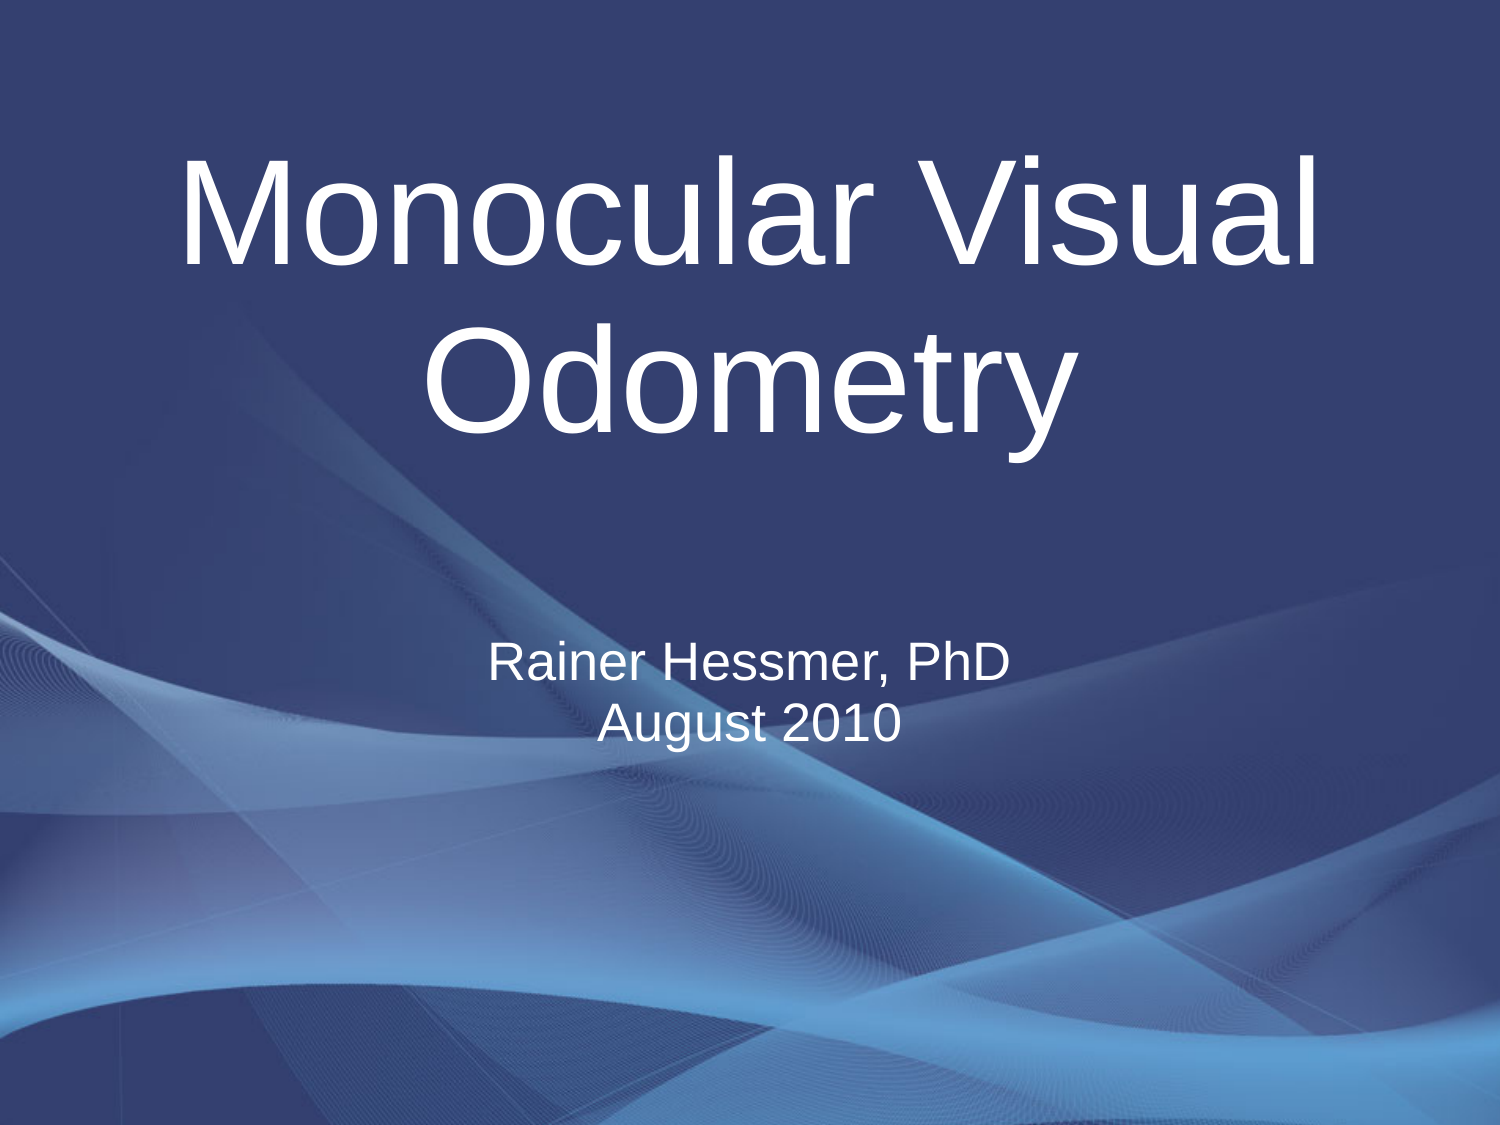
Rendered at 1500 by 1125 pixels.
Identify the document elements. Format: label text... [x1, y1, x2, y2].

picture [0, 0, 1500, 1125]
title Monocular Visual Odometry Rainer Hessmer, PhD August 2010 [112, 121, 1388, 761]
